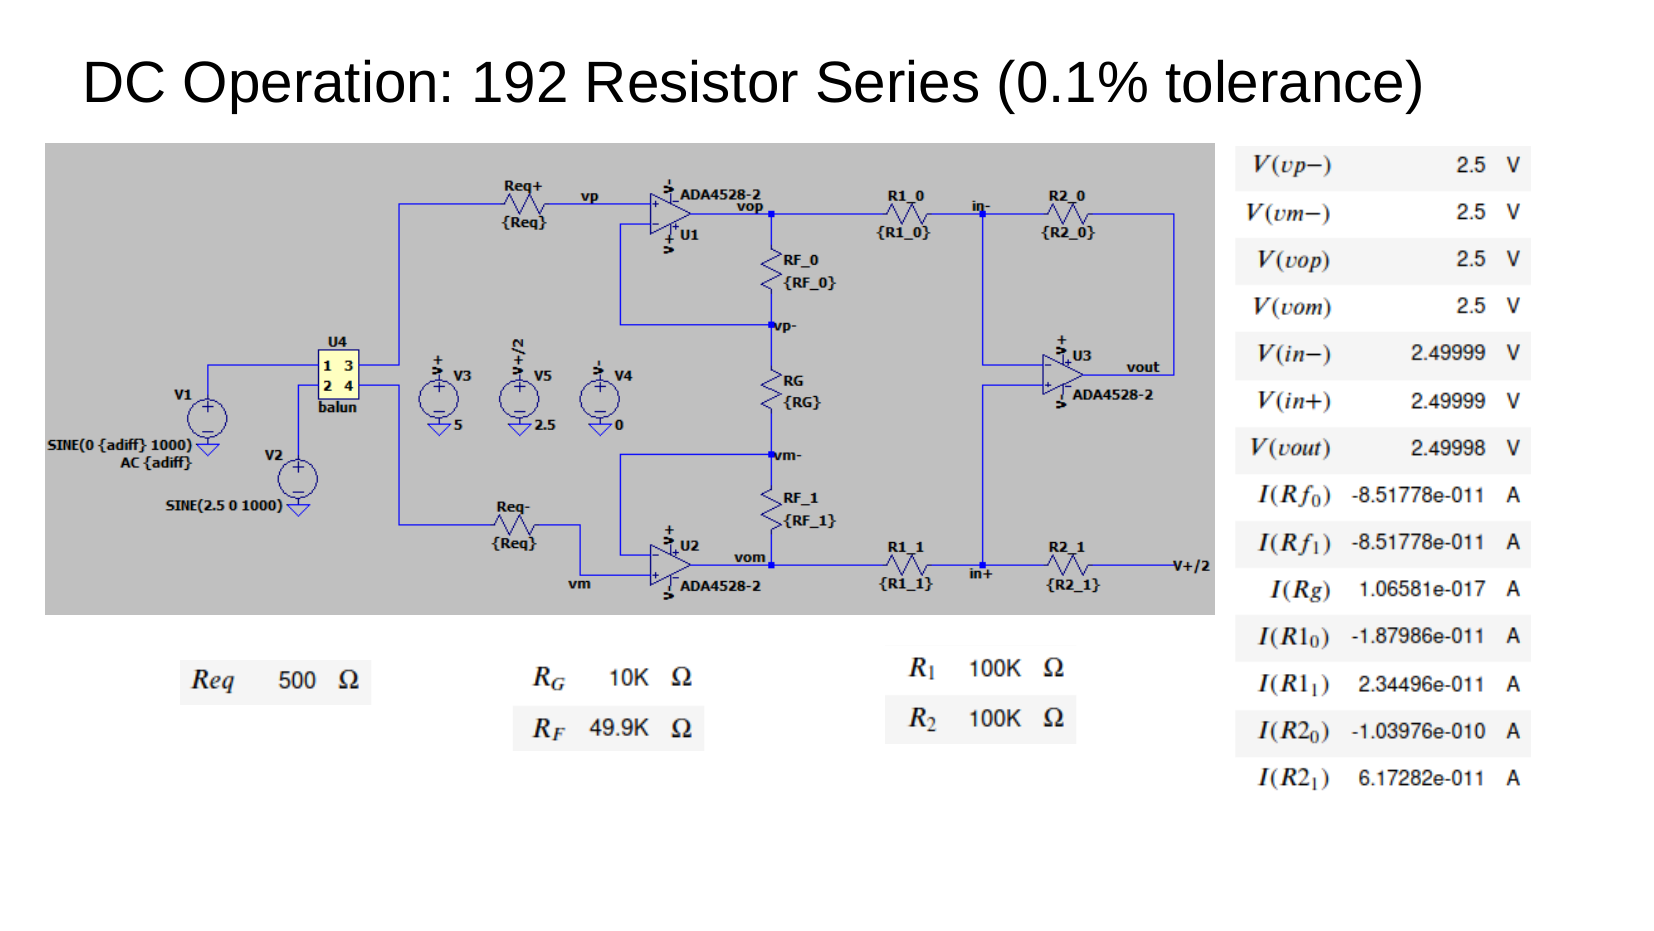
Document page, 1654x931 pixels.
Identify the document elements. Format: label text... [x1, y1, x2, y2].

picture [512, 660, 706, 751]
picture [1234, 146, 1531, 796]
picture [45, 143, 1216, 616]
title DC Operation: 192 Resistor Series (0.1% tolerance) [82, 37, 1571, 193]
picture [885, 645, 1078, 744]
picture [180, 660, 373, 705]
